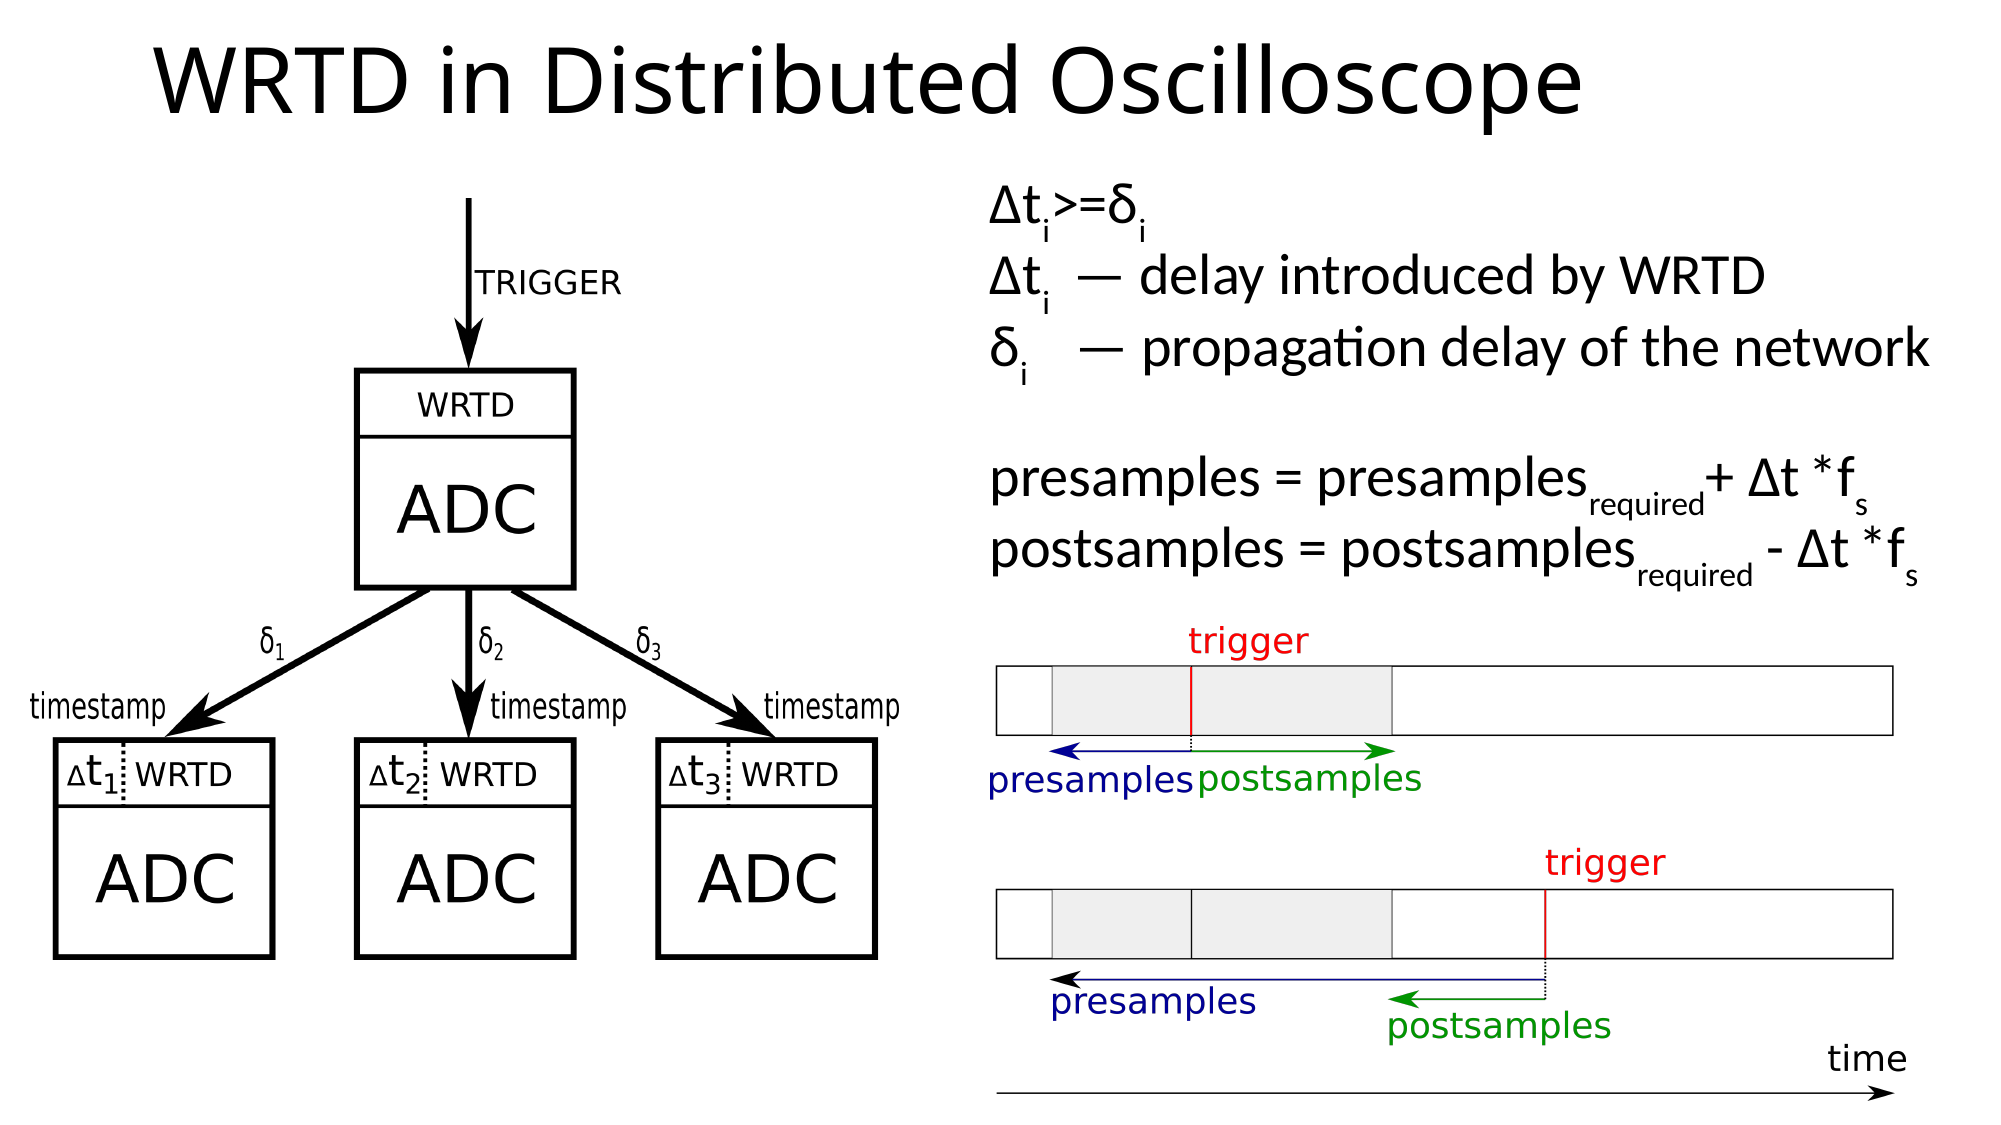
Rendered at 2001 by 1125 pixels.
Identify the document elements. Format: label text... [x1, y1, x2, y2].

title WRTD in Distributed Oscilloscope [137, 12, 1863, 157]
picture [30, 198, 899, 961]
picture [990, 626, 1906, 1101]
text_box ∆ti>=δi ∆ti — delay introduced by WRTD δi — propagation delay of the network presamples = presamplesrequired+ ∆t *fs postsamples = postsamplesrequired - ∆t *fs [975, 172, 2000, 661]
